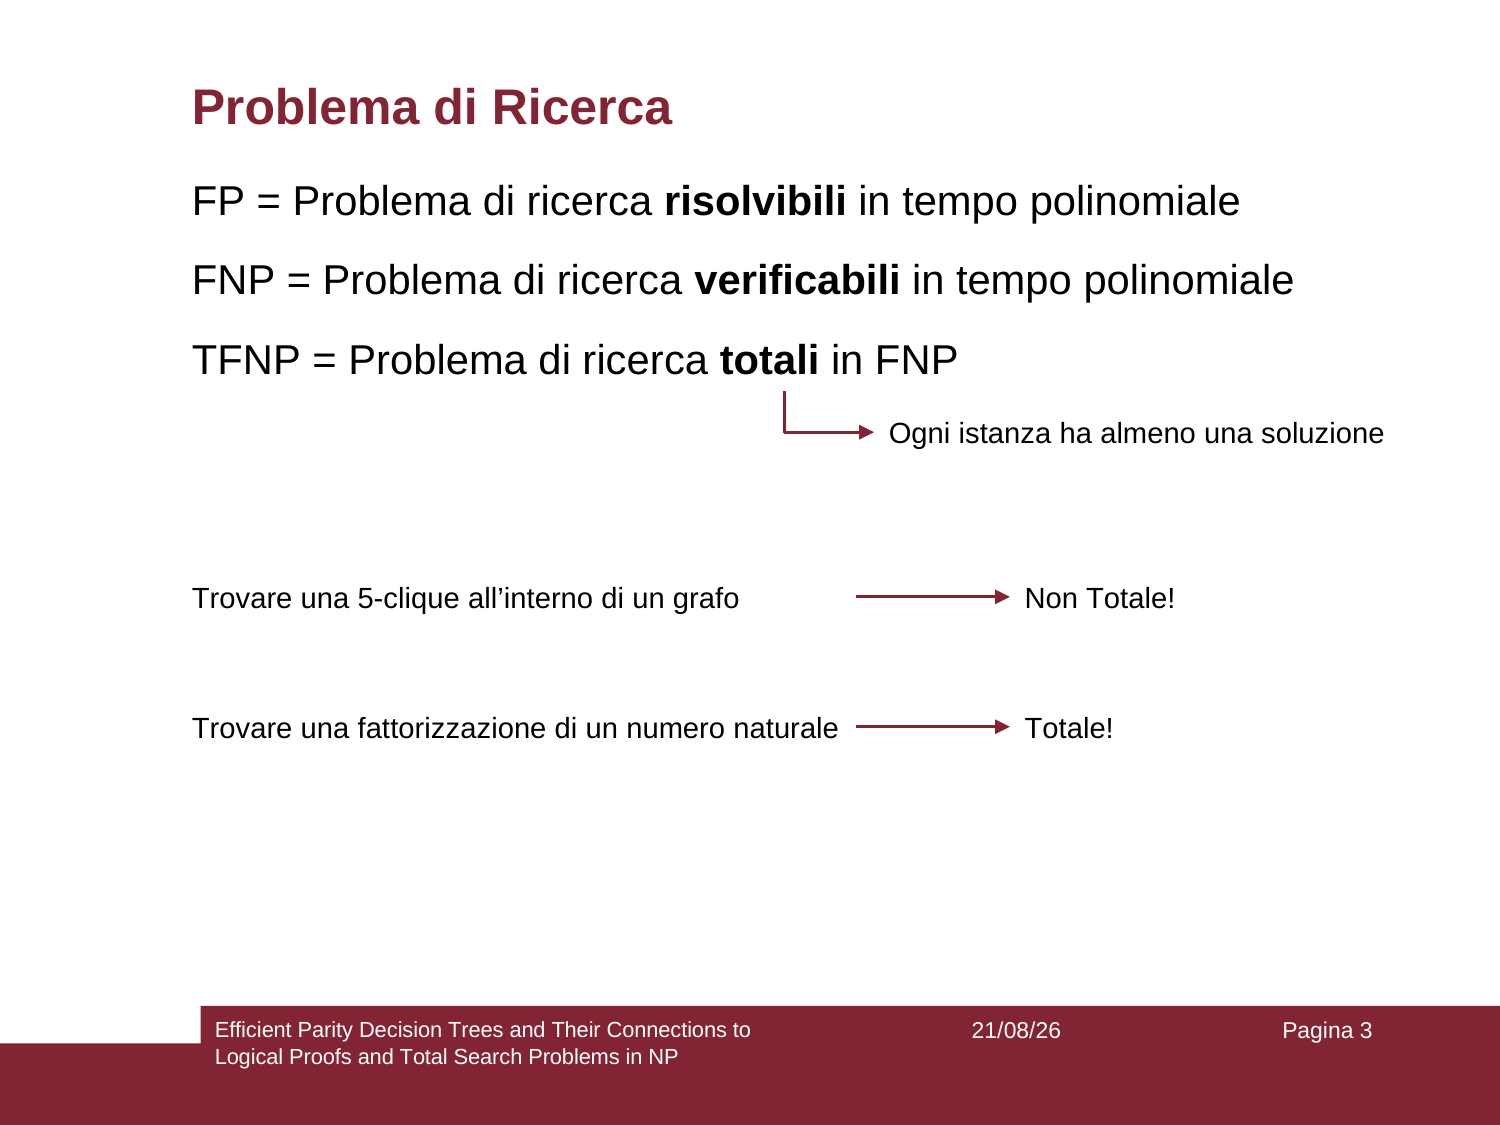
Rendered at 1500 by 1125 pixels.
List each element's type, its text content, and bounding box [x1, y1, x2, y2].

text_box 24/10/24 [860, 1008, 1173, 1084]
text_box Problema di Ricerca [177, 66, 1394, 151]
text_box Trovare una 5-clique all’interno di un grafo [177, 561, 857, 632]
text_box Efficient Parity Decision Trees and Their Connections to Logical Proofs and Total Search Problems in NP [200, 1008, 768, 1084]
text_box Trovare una fattorizzazione di un numero naturale [177, 684, 857, 770]
text_box Totale! [1009, 691, 1317, 762]
text_box Ogni istanza ha almeno una soluzione [873, 397, 1406, 467]
text_box Pagina <number> [1173, 1008, 1388, 1084]
text_box Non Totale! [1009, 561, 1317, 632]
text_box FP = Problema di ricerca risolvibili in tempo polinomiale FNP = Problema di ricerca verificabili in tempo polinomiale TFNP = Problema di ricerca totali in FNP [177, 165, 1392, 391]
